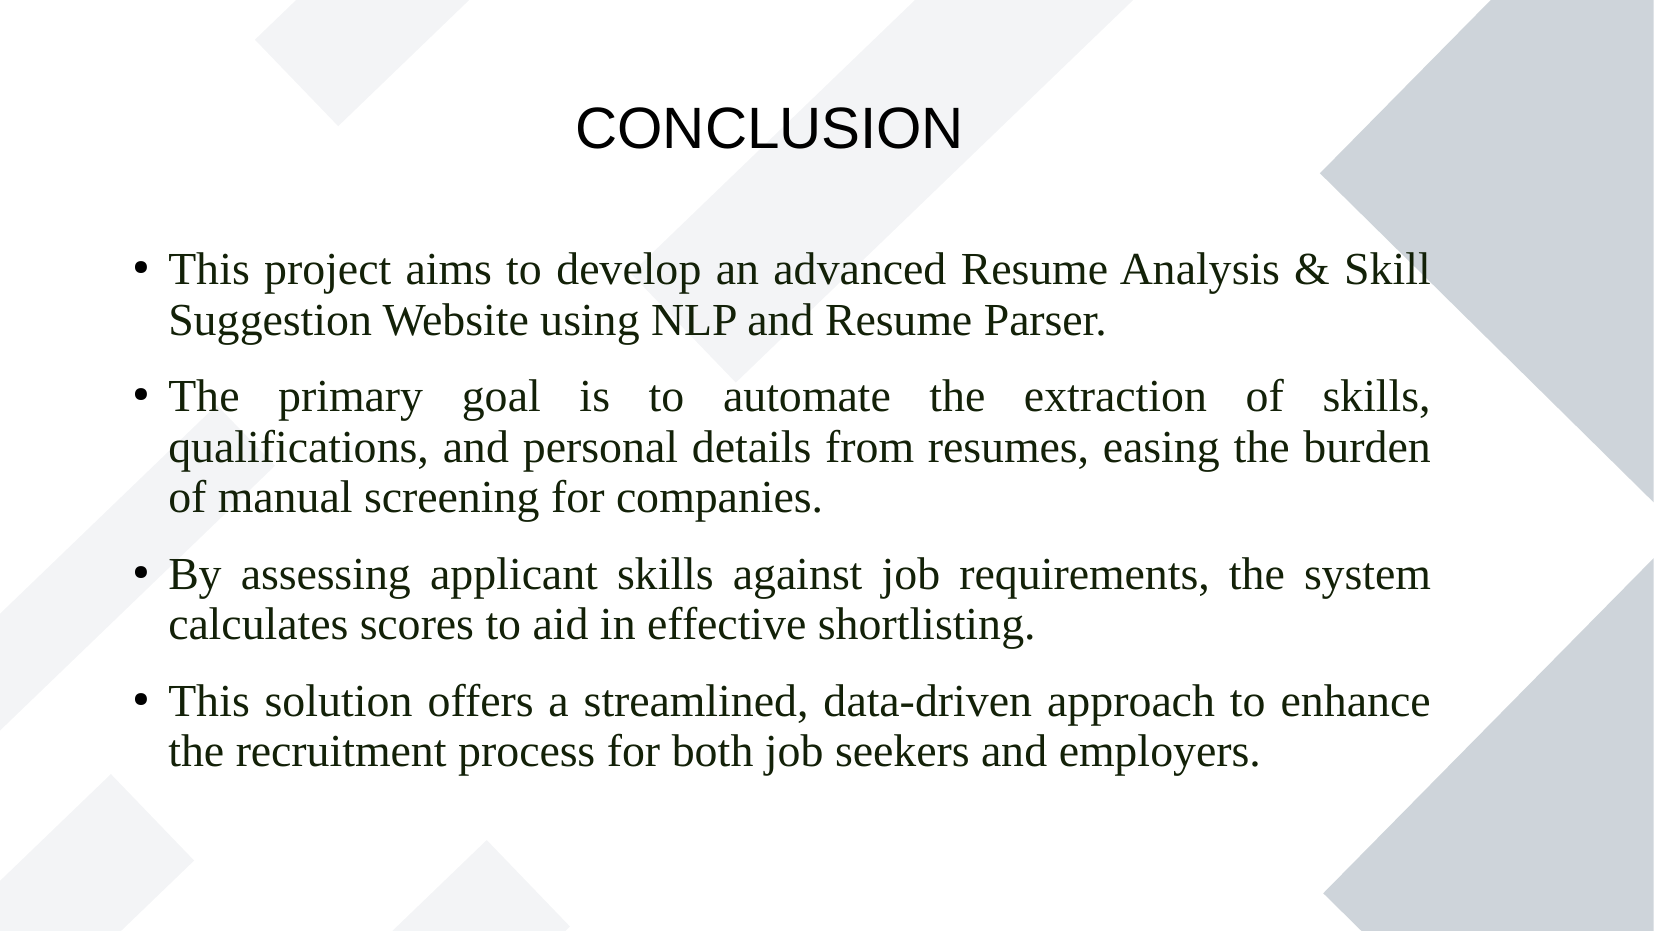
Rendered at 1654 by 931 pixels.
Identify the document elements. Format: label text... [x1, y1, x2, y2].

text_box This project aims to develop an advanced Resume Analysis & Skill Suggestion Website using NLP and Resume Parser. The primary goal is to automate the extraction of skills, qualifications, and personal details from resumes, easing the burden of manual screening for companies. By assessing applicant skills against job requirements, the system calculates scores to aid in effective shortlisting. This solution offers a streamlined, data-driven approach to enhance the recruitment process for both job seekers and employers. [118, 236, 1447, 785]
text_box CONCLUSION [561, 88, 1536, 169]
